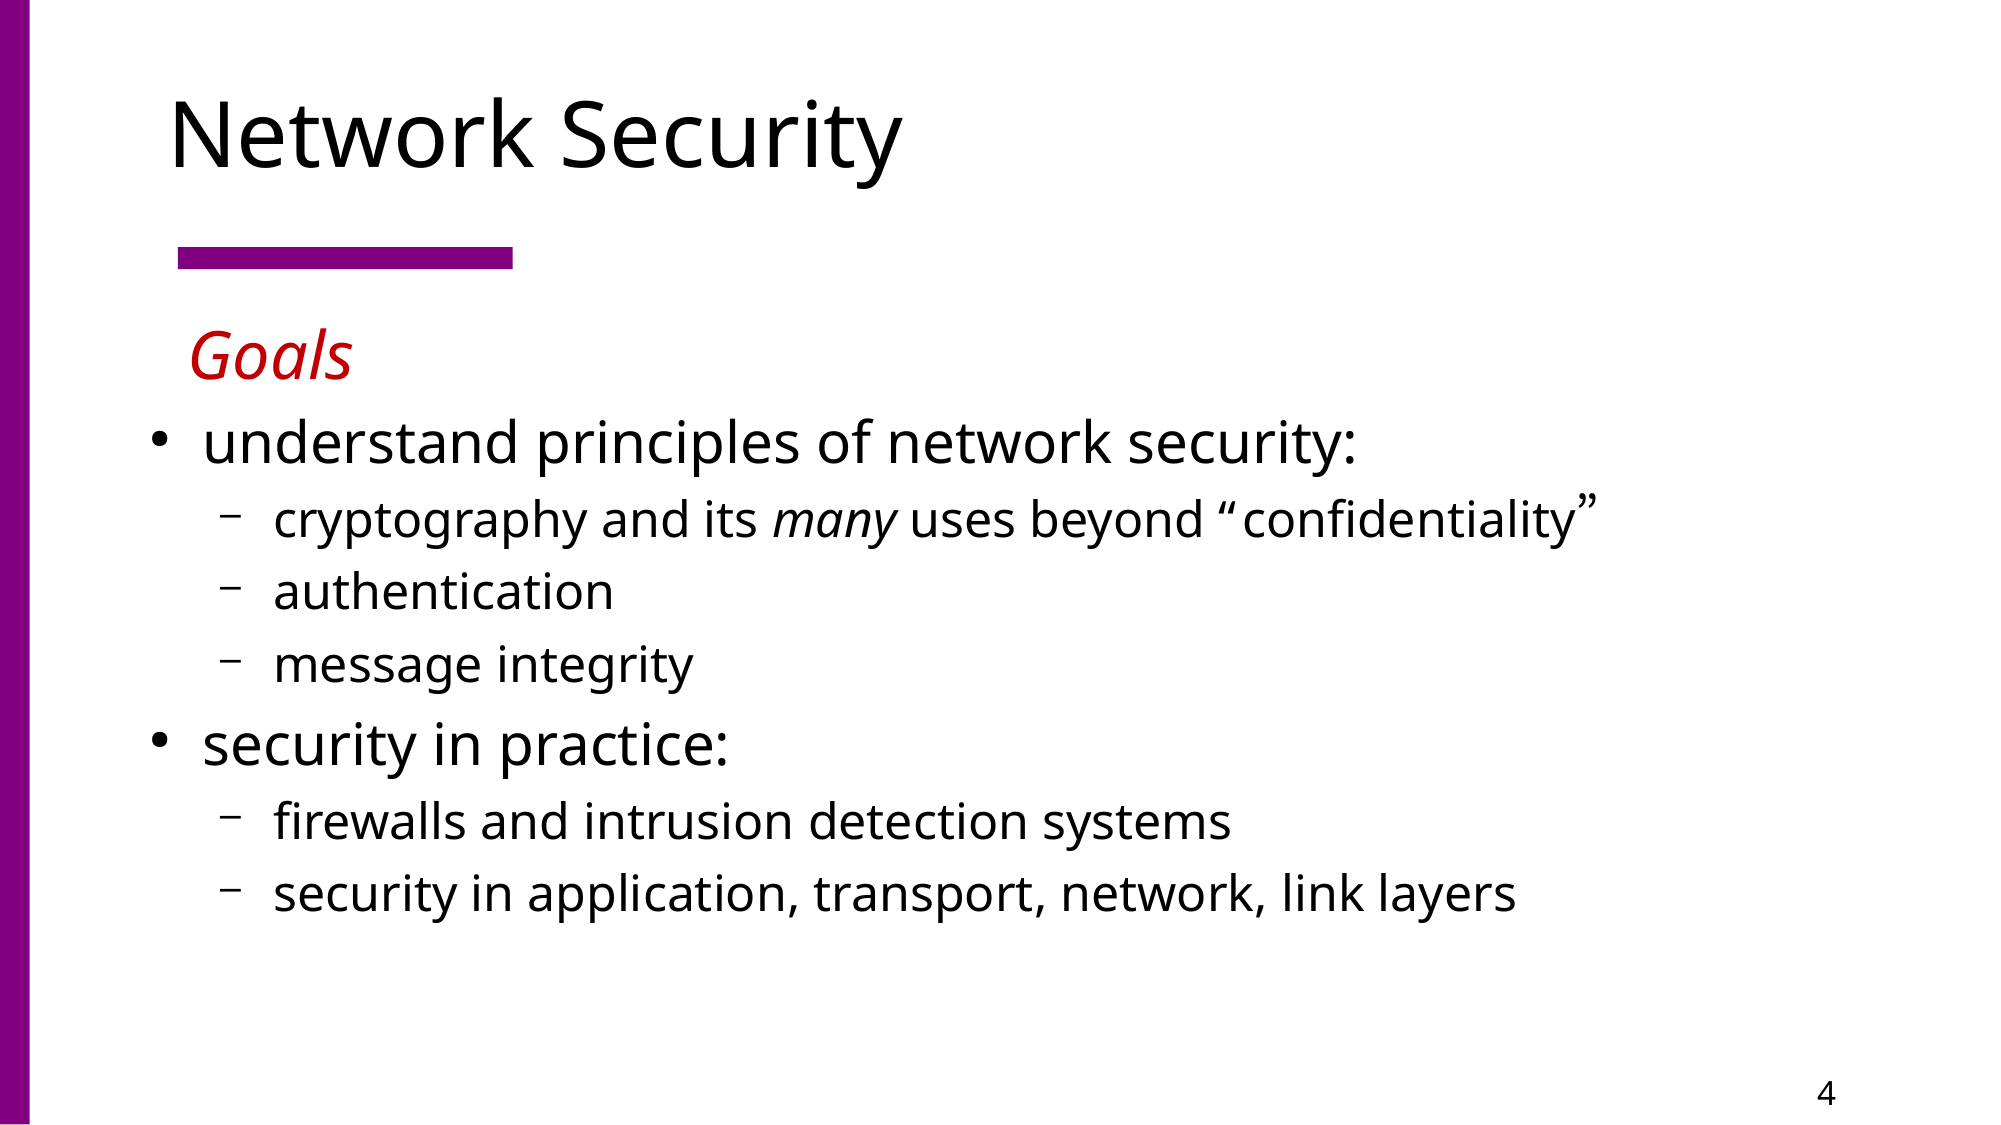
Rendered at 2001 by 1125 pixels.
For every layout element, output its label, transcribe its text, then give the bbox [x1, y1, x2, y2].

title Network Security [116, 37, 1817, 224]
list Goals understand principles of network security: cryptography and its many uses beyond “confidentiality” authentication message integrity security in practice: firewalls and intrusion detection systems security in application, transport, network, link layers [116, 224, 1937, 1041]
